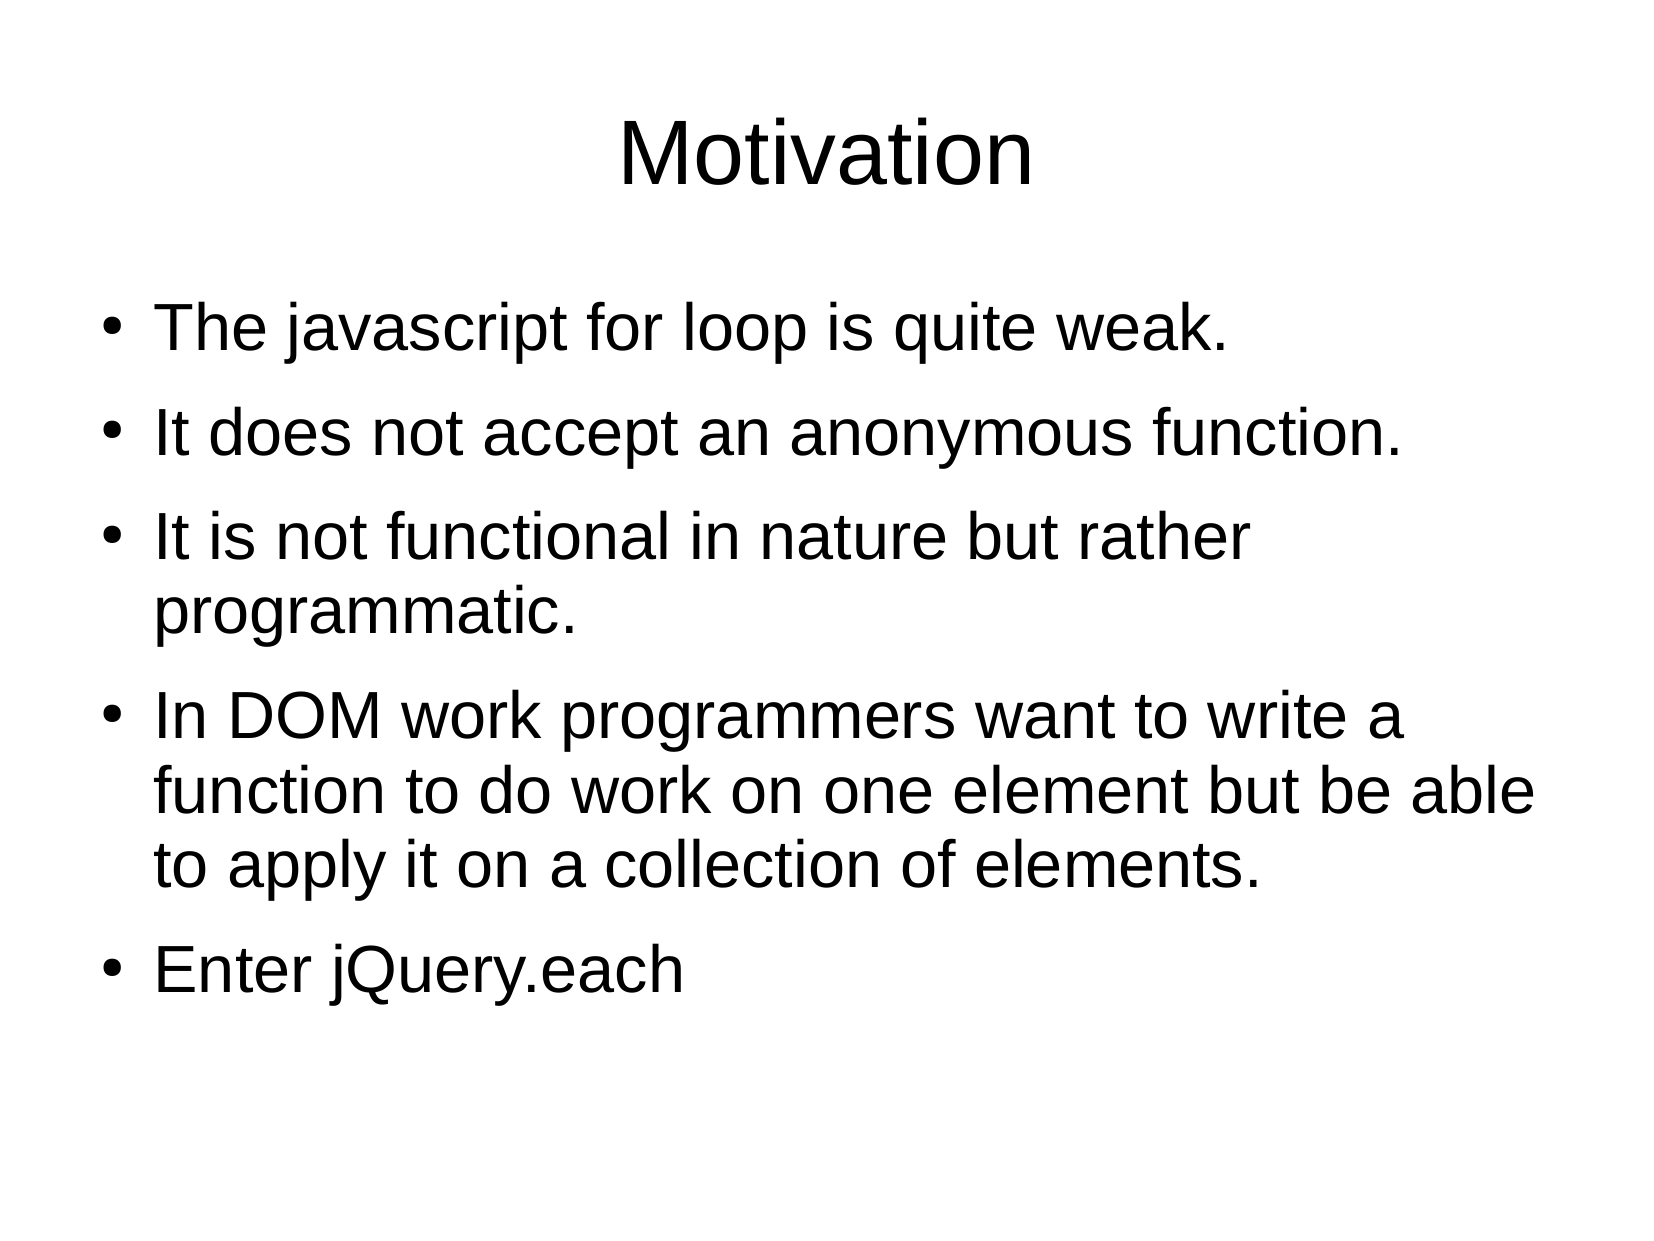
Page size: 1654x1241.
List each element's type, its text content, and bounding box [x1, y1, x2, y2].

title Motivation [82, 49, 1571, 257]
list The javascript for loop is quite weak. It does not accept an anonymous function. It is not functional in nature but rather programmatic. In DOM work programmers want to write a function to do work on one element but be able to apply it on a collection of elements. Enter jQuery.each [82, 290, 1571, 1109]
